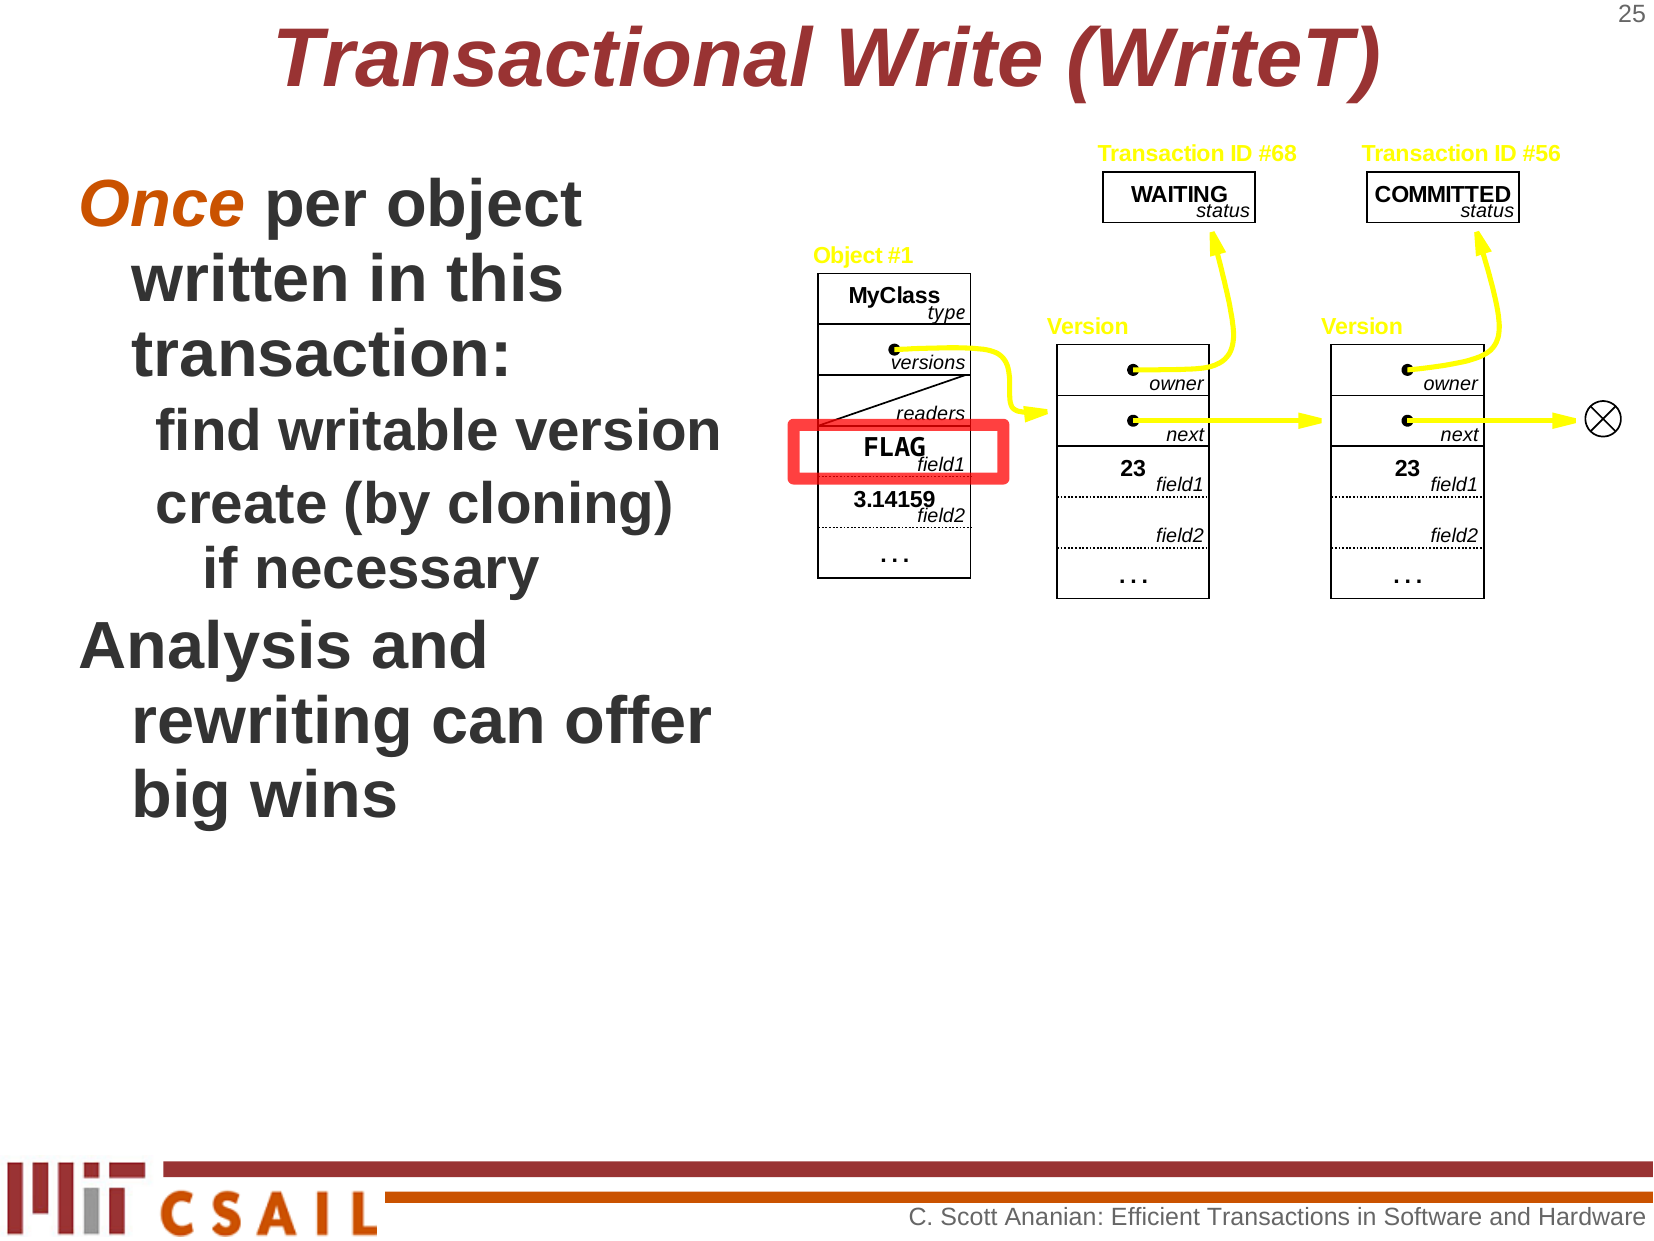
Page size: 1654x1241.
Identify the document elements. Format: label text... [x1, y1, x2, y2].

picture [0, 1155, 377, 1237]
title Transactional Write (WriteT) [121, 0, 1534, 115]
picture [756, 79, 1653, 650]
list Once per object written in this transaction: find writable version create (by cloning) if necessary Analysis and rewriting can offer big wins [61, 166, 726, 1147]
